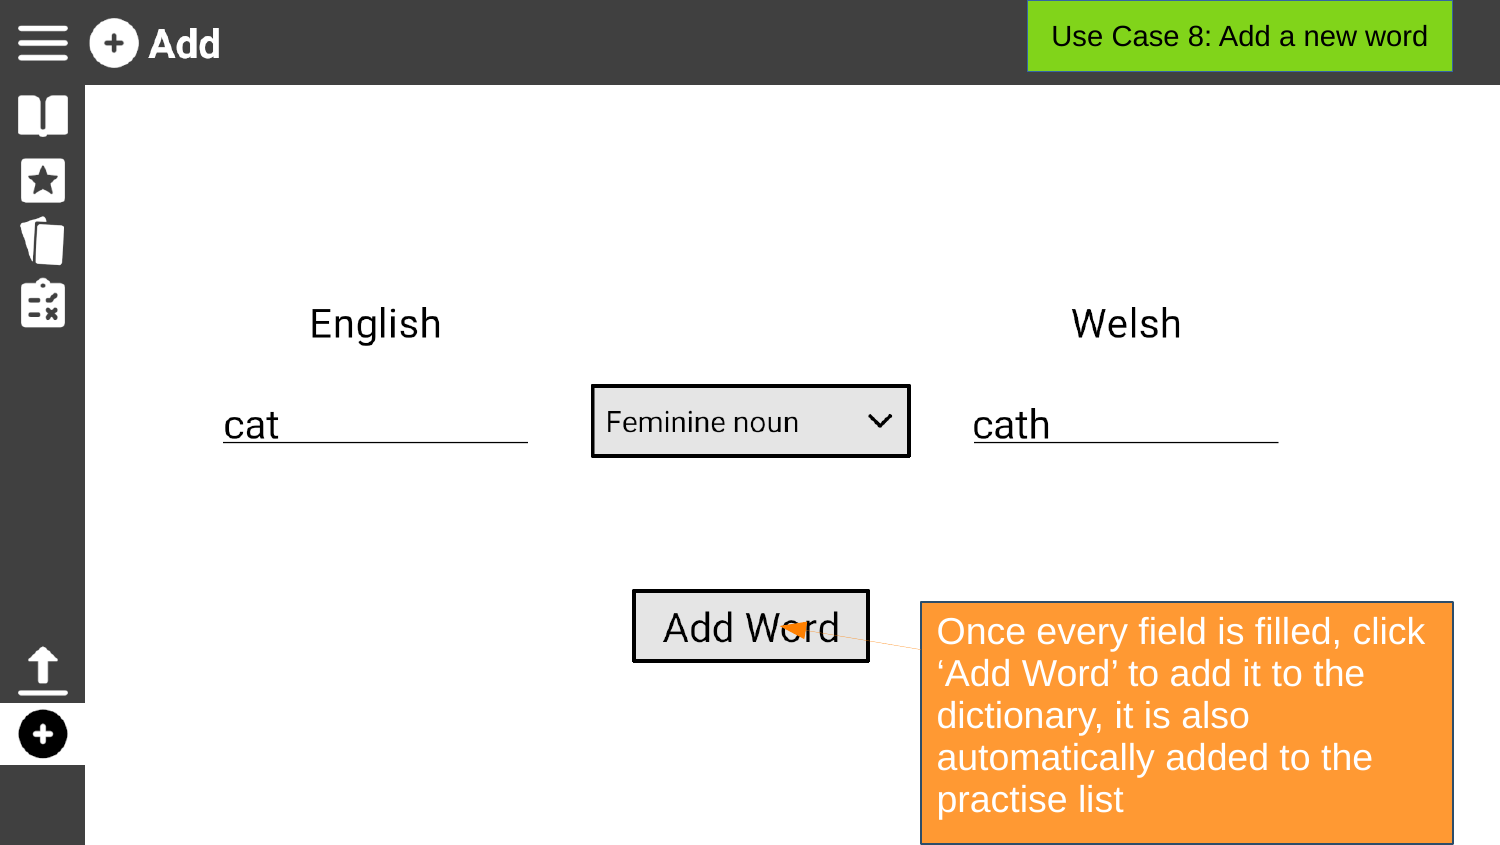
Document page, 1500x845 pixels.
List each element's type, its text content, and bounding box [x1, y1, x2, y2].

text_box Use Case 8: Add a new word [1027, 0, 1453, 72]
text_box Once every field is filled, click ‘Add Word’ to add it to the dictionary, it is also automatically added to the practise list [920, 602, 1453, 845]
picture [0, 0, 1500, 845]
